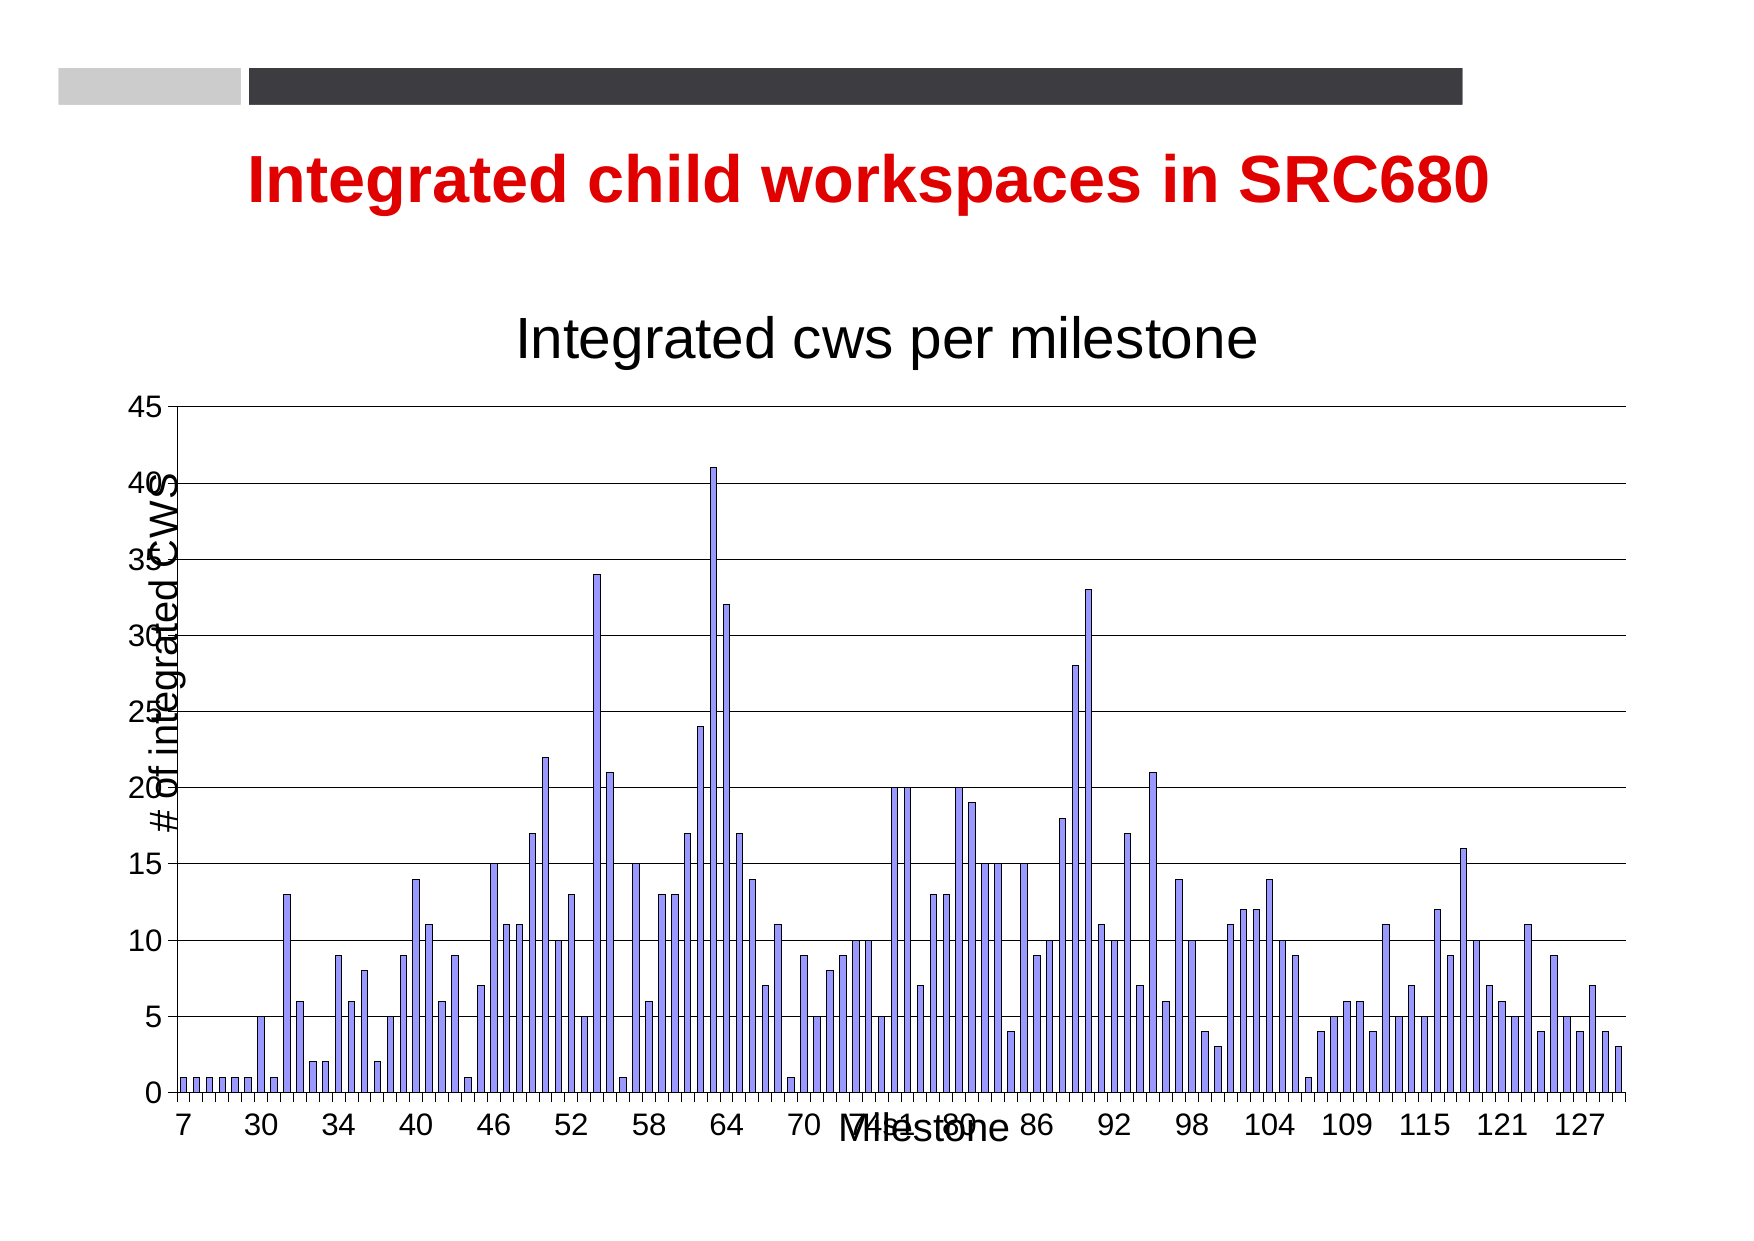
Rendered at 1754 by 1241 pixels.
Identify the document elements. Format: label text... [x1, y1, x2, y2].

title Integrated child workspaces in SRC680 [247, 100, 1581, 263]
chart [96, 271, 1657, 1164]
